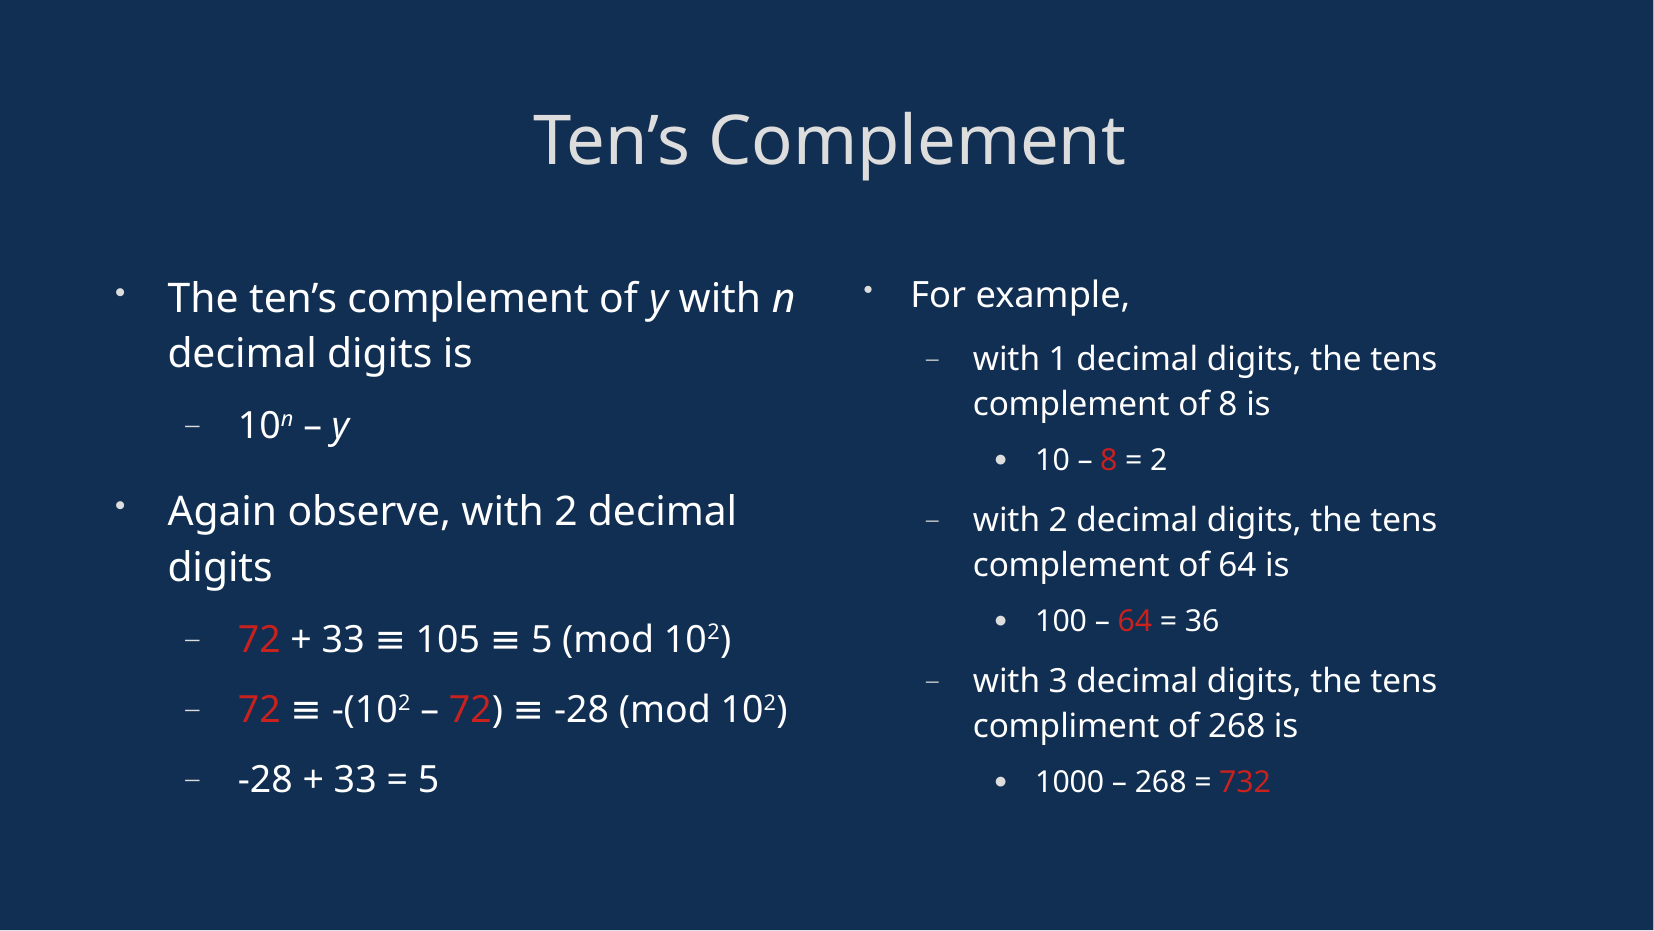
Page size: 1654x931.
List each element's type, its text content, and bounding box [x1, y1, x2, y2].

list The ten’s complement of y with n decimal digits is 10n – y Again observe, with 2 decimal digits 72 + 33 ≡ 105 ≡ 5 (mod 102) 72 ≡ -(102 – 72) ≡ -28 (mod 102) -28 + 33 = 5 [97, 268, 813, 806]
title Ten’s Complement [97, 56, 1563, 220]
list For example, with 1 decimal digits, the tens complement of 8 is 10 – 8 = 2 with 2 decimal digits, the tens complement of 64 is 100 – 64 = 36 with 3 decimal digits, the tens compliment of 268 is 1000 – 268 = 732 [848, 268, 1563, 806]
